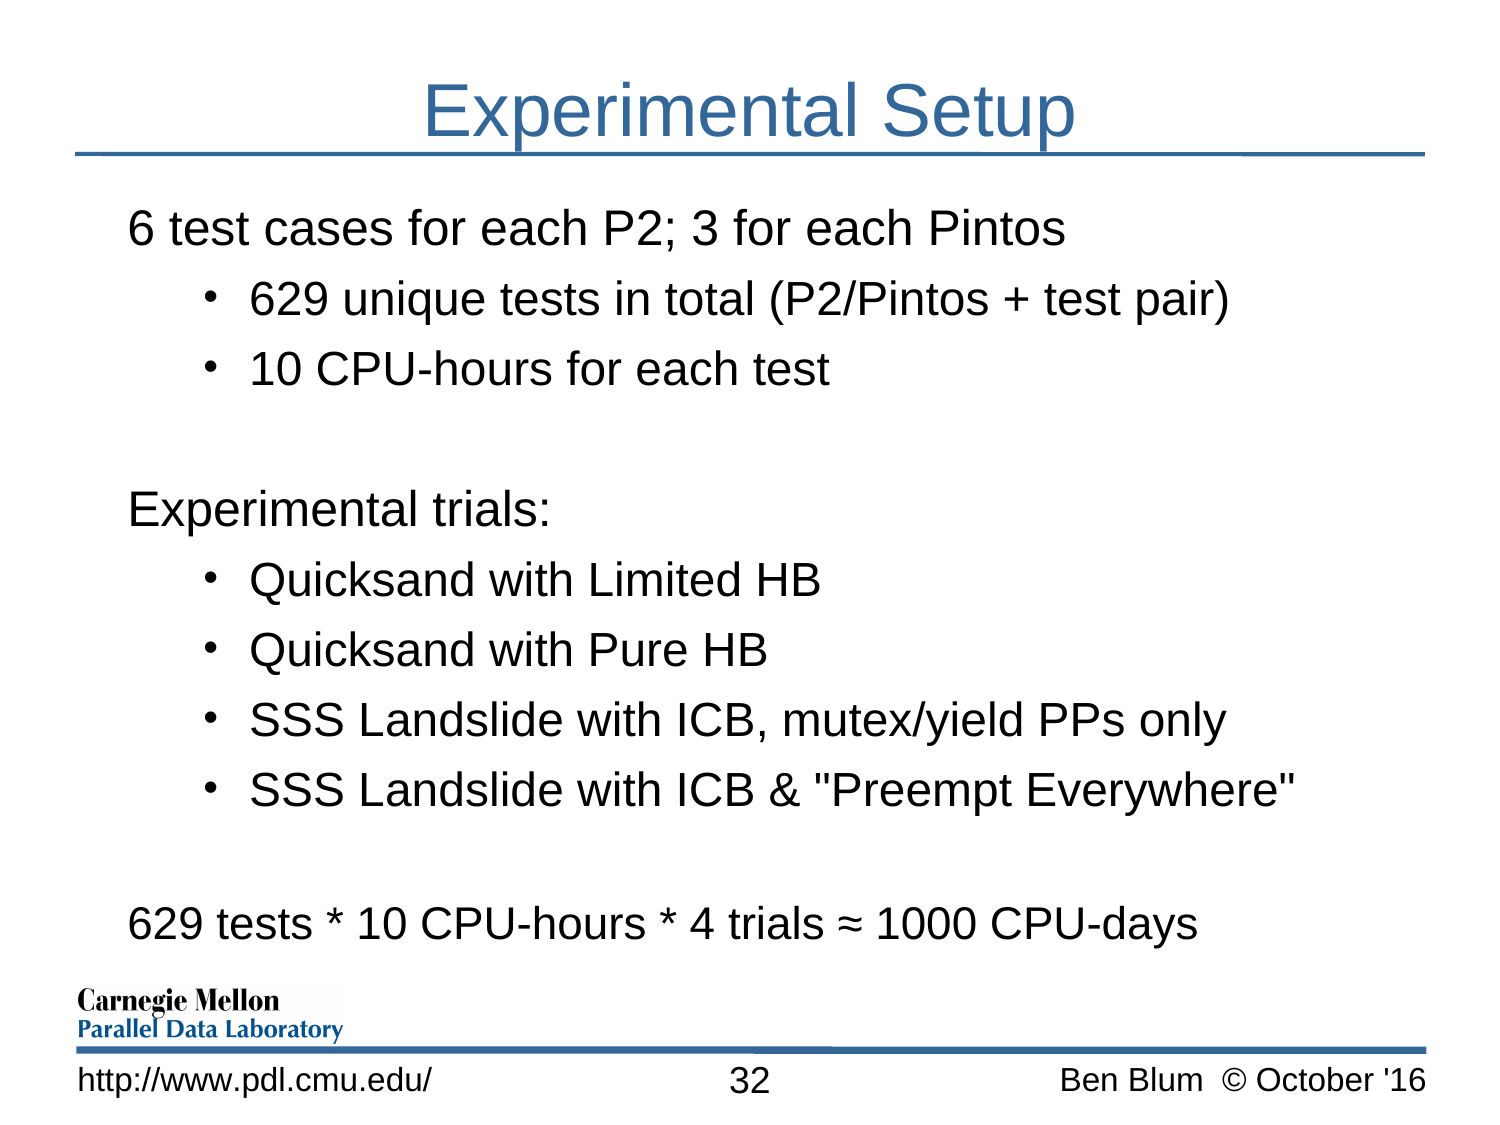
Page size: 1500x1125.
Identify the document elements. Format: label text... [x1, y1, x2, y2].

picture [77, 979, 343, 1044]
list 6 test cases for each P2; 3 for each Pintos 629 unique tests in total (P2/Pintos + test pair) 10 CPU-hours for each test Experimental trials: Quicksand with Limited HB Quicksand with Pure HB SSS Landslide with ICB, mutex/yield PPs only SSS Landslide with ICB & "Preempt Everywhere" 629 tests * 10 CPU-hours * 4 trials ≈ 1000 CPU-days [112, 187, 1426, 1004]
title Experimental Setup [112, 49, 1388, 163]
